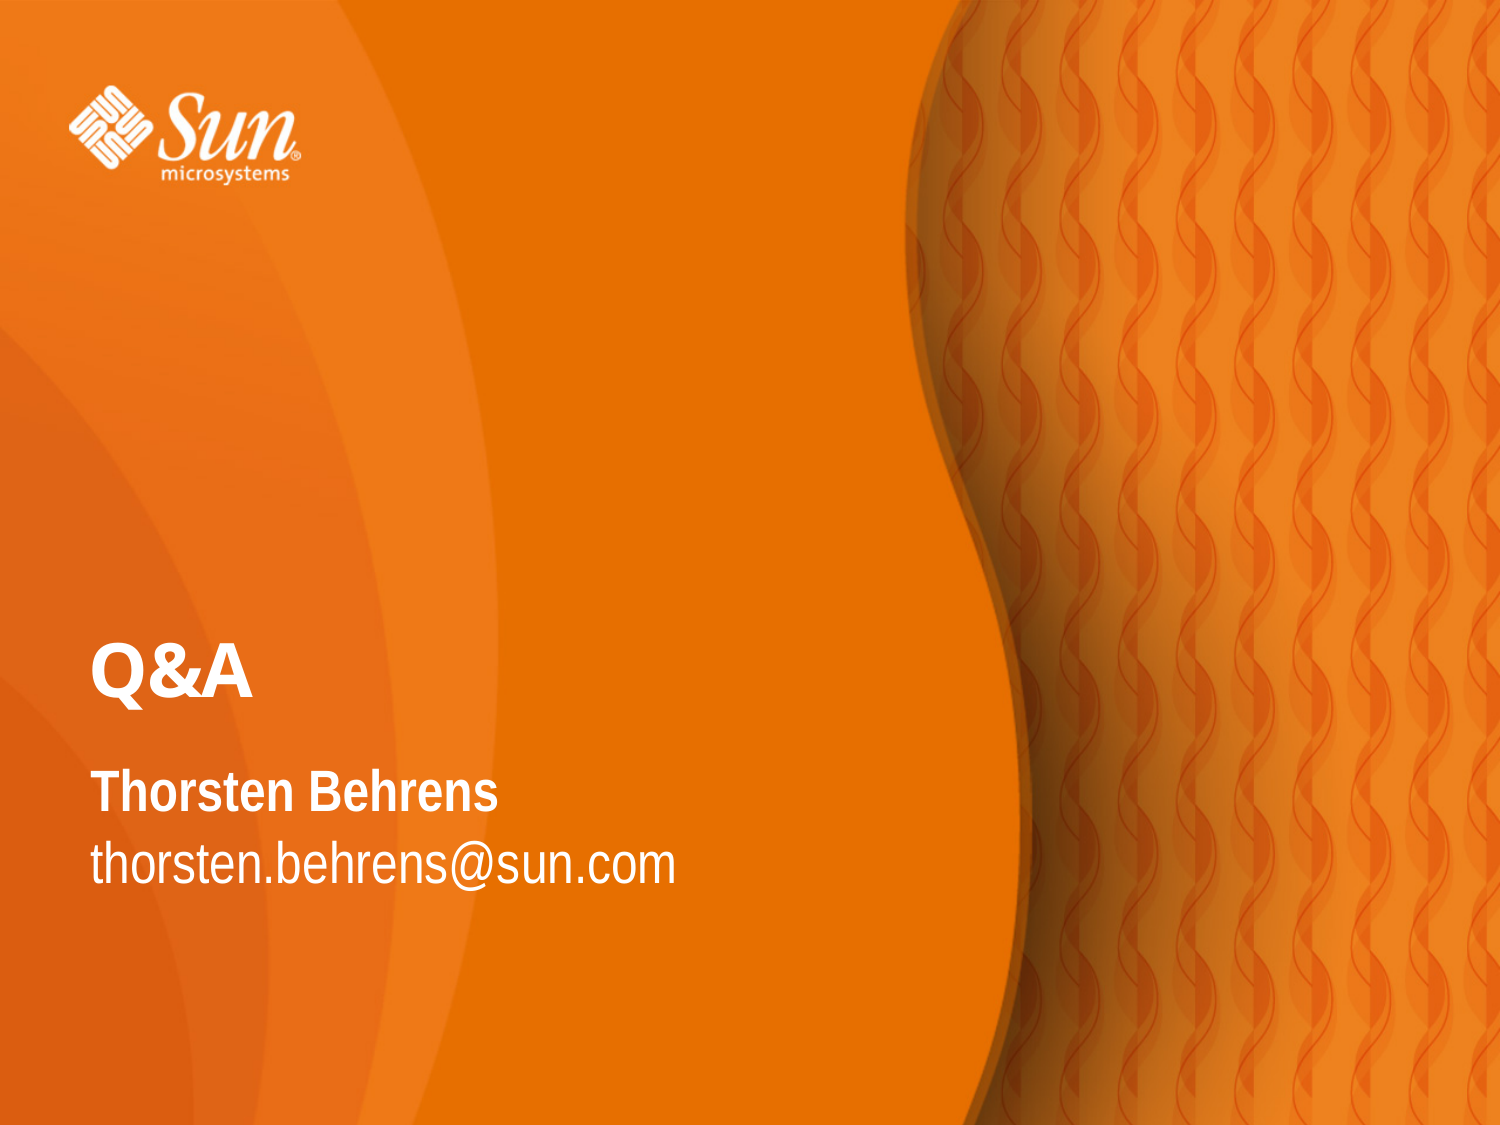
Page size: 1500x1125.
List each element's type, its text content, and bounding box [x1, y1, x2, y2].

list Thorsten Behrens thorsten.behrens@sun.com [90, 766, 1080, 969]
title Q&A [88, 527, 908, 716]
picture [0, 0, 1500, 1125]
